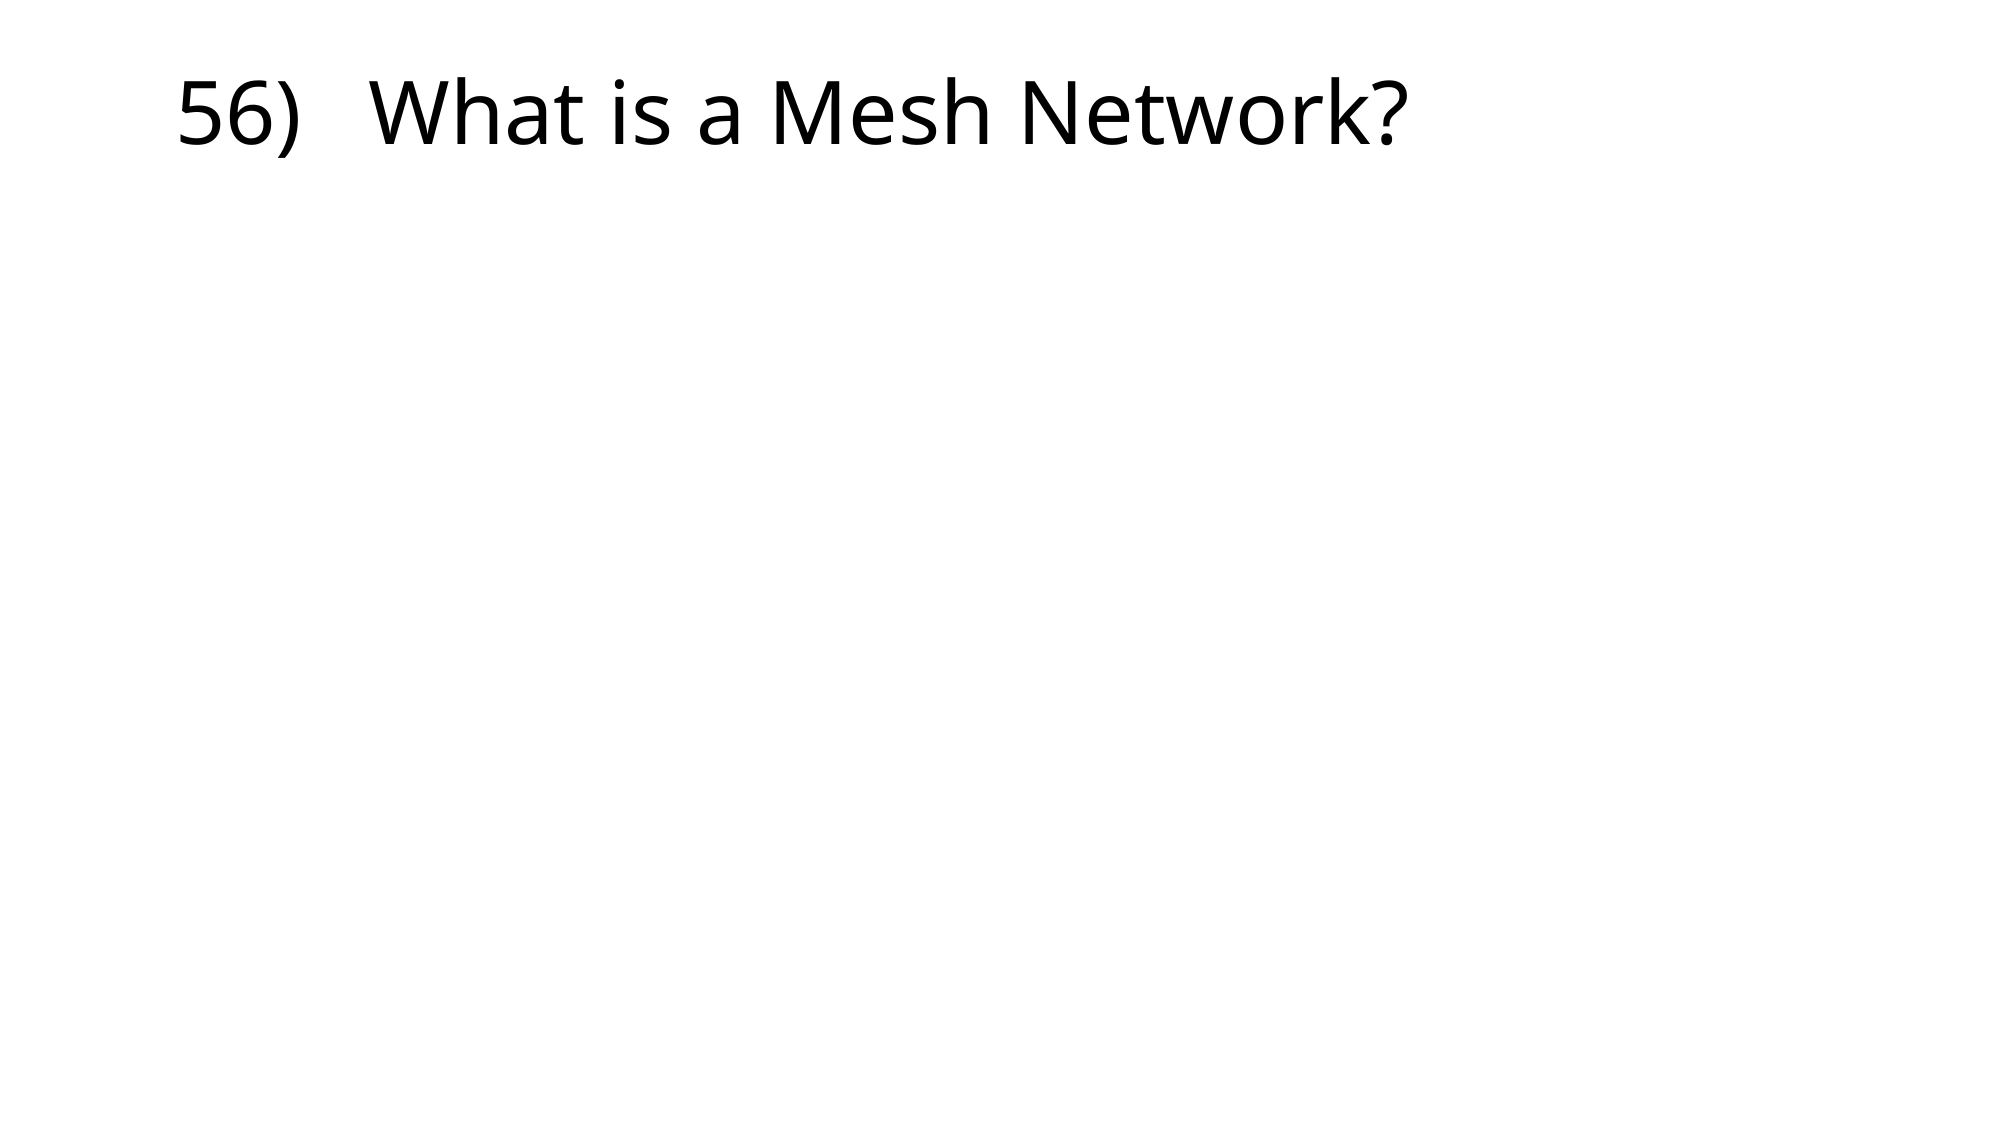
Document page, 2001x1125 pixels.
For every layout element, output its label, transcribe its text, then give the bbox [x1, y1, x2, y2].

title 56) What is a Mesh Network? [137, 59, 1863, 278]
